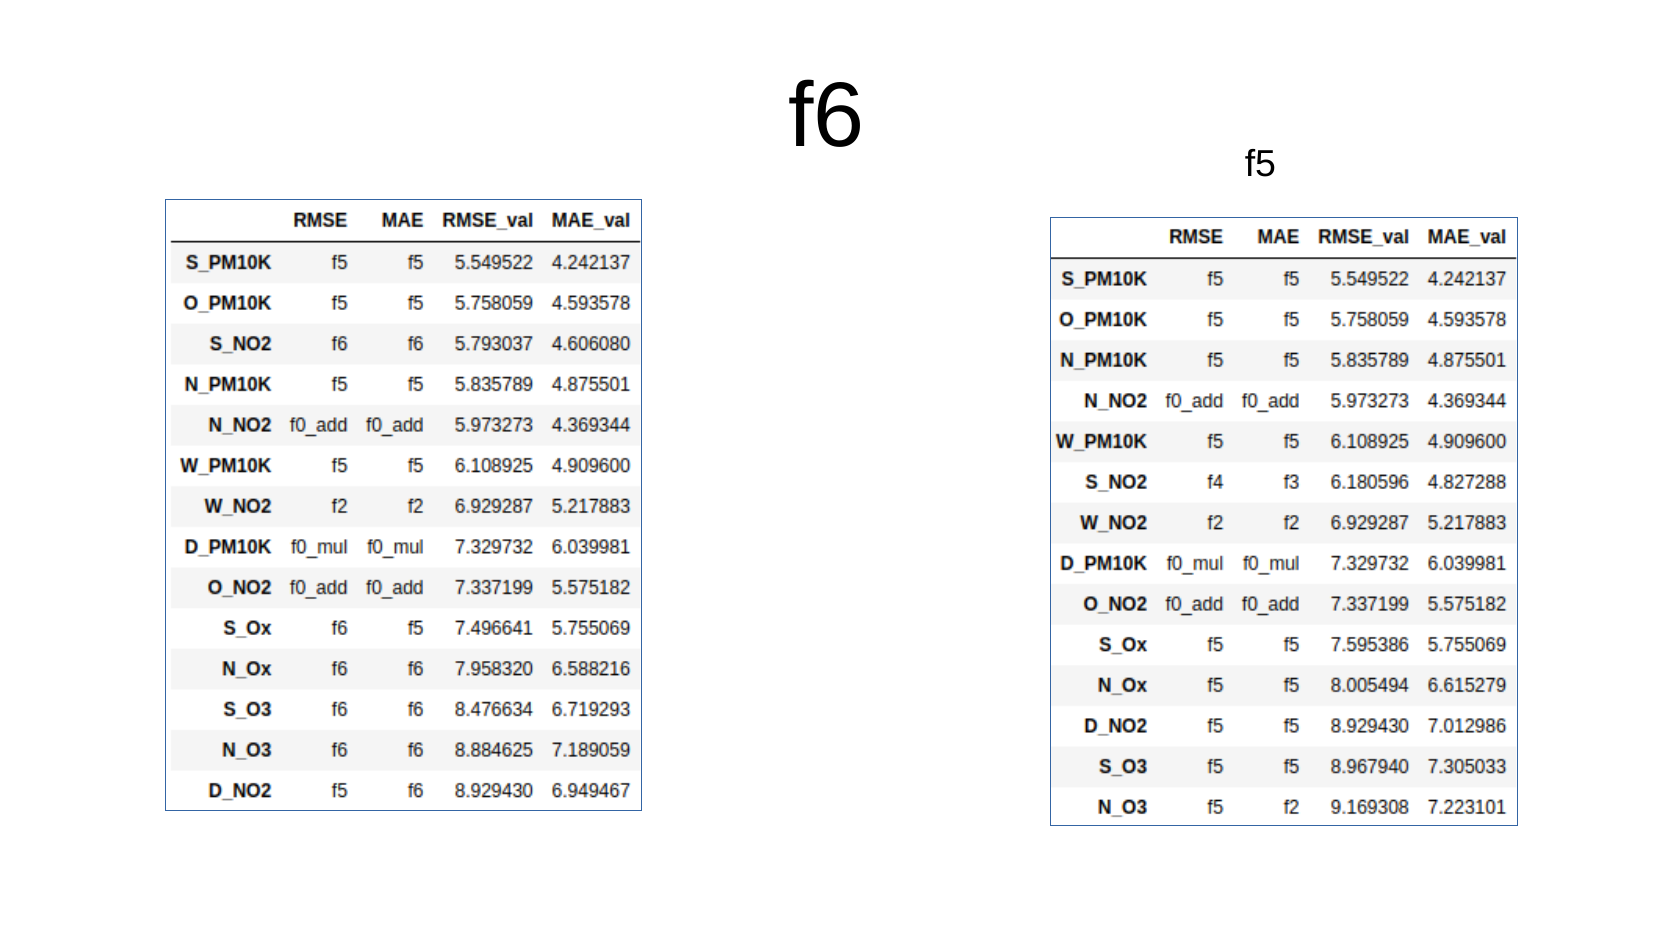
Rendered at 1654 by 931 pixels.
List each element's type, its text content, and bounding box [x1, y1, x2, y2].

picture [165, 199, 642, 811]
text_box f5 [1230, 135, 1366, 192]
picture [1050, 217, 1518, 826]
title f6 [82, 37, 1571, 193]
